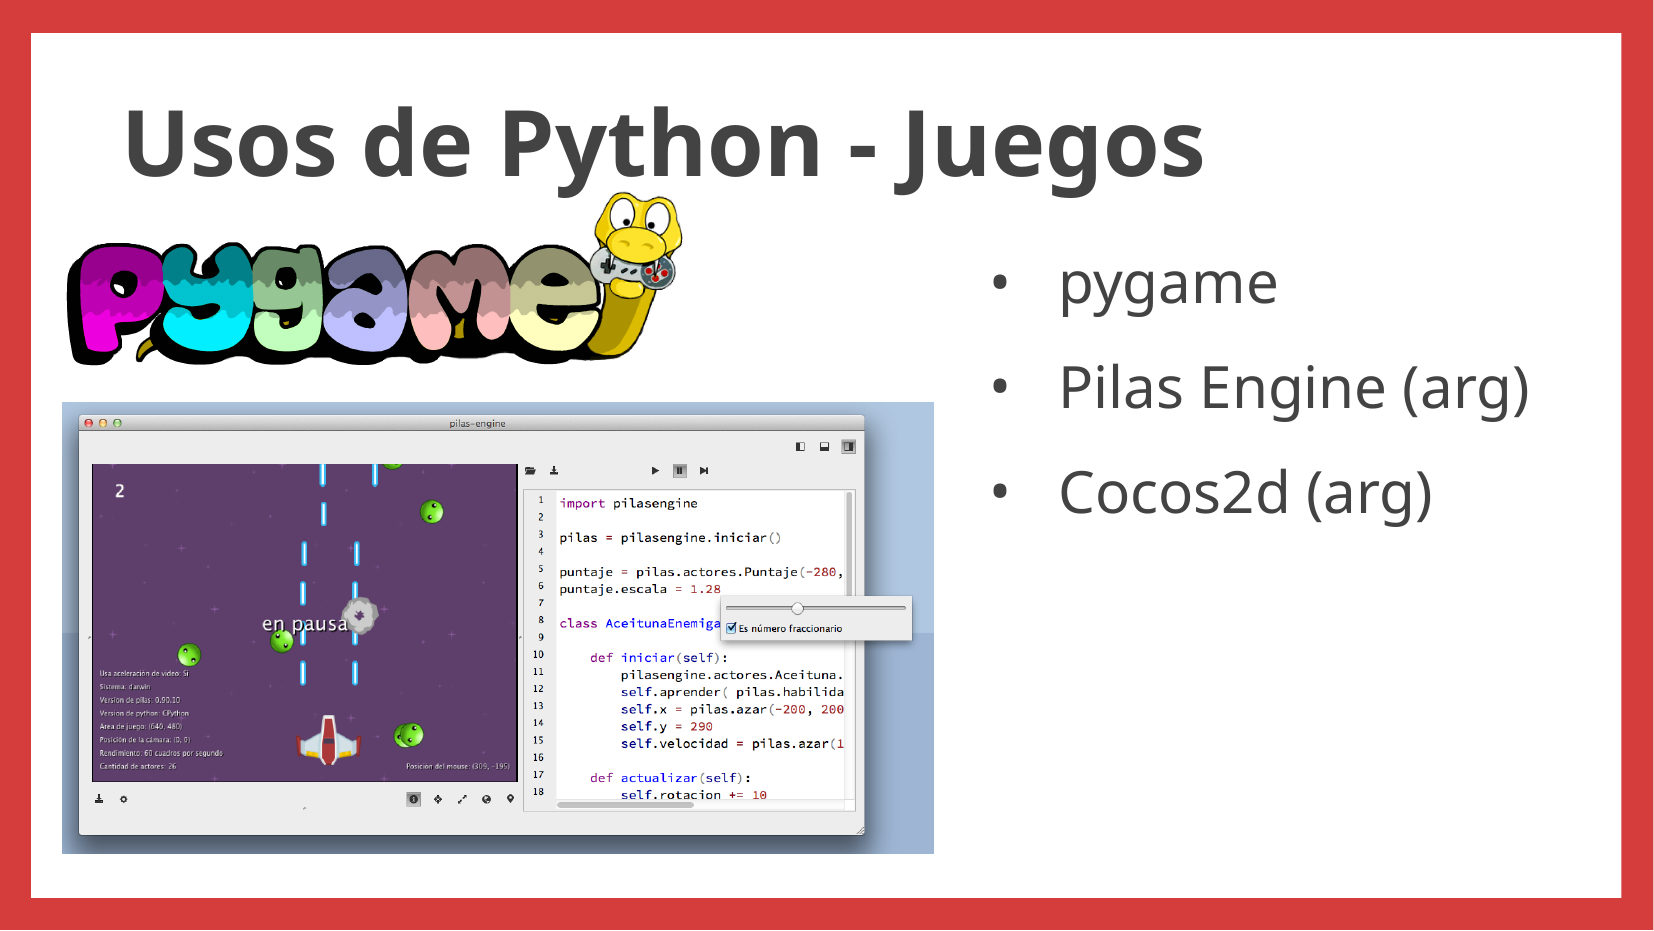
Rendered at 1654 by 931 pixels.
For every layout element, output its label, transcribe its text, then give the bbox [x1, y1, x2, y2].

picture [62, 185, 934, 854]
title Usos de Python - Juegos [106, 54, 1548, 239]
list pygame Pilas Engine (arg) Cocos2d (arg) [968, 203, 1571, 603]
